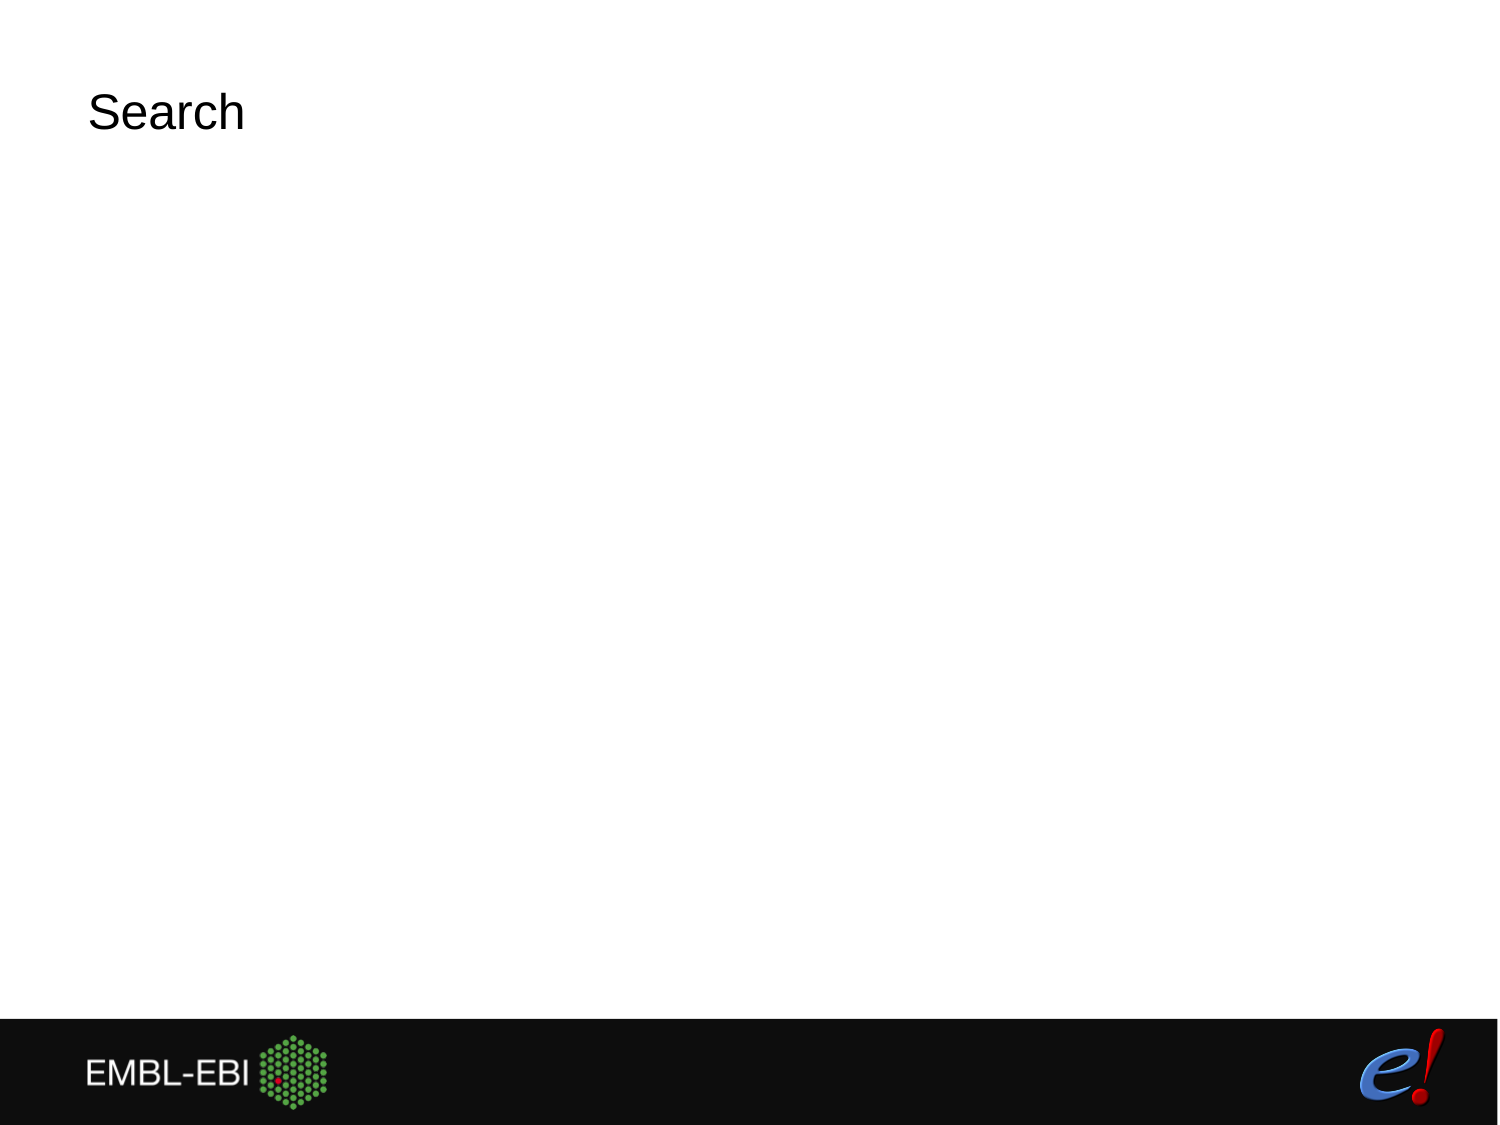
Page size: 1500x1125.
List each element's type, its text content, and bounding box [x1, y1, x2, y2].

picture [1357, 1026, 1448, 1112]
picture [87, 1035, 327, 1110]
title Search [87, 50, 1425, 175]
